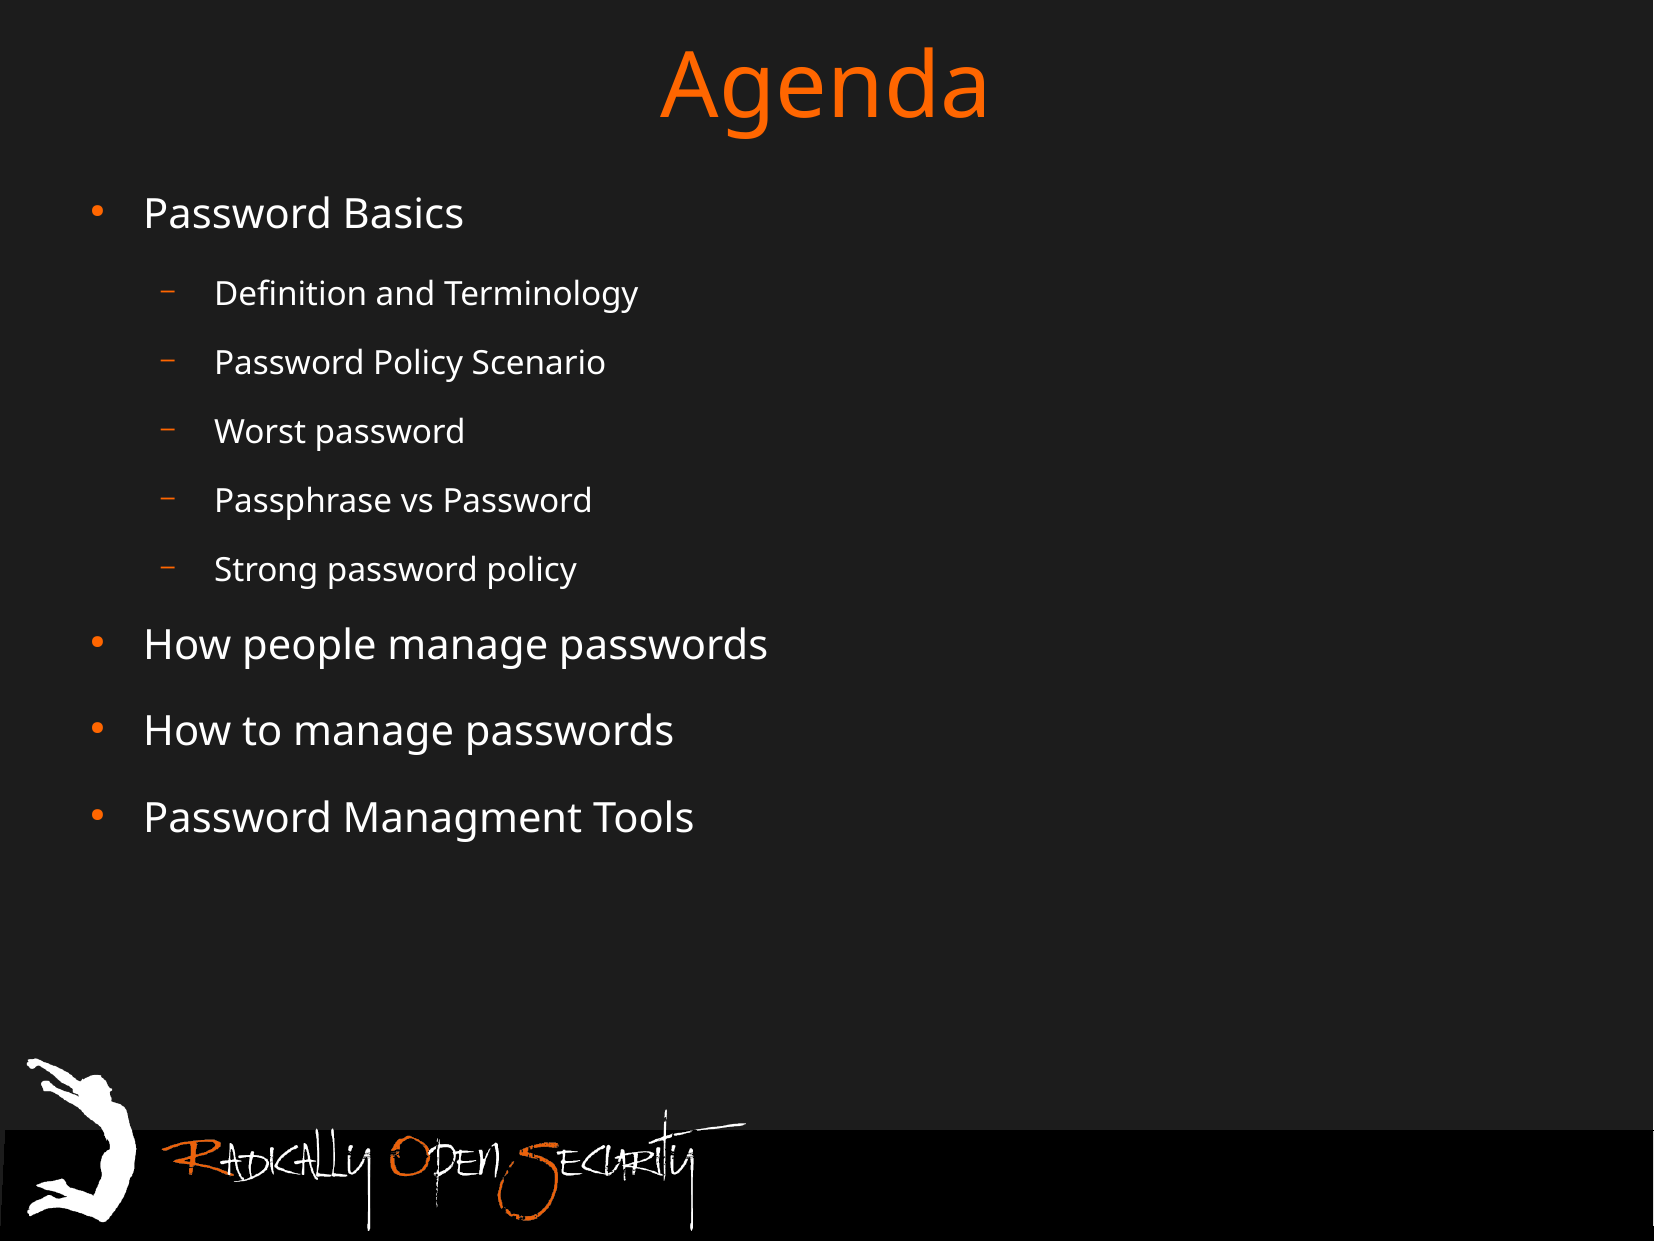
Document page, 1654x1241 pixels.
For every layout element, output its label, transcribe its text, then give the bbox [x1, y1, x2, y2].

title Agenda [82, 20, 1571, 145]
picture [0, 1022, 778, 1241]
list Password Basics Definition and Terminology Password Policy Scenario Worst password Passphrase vs Password Strong password policy How people manage passwords How to manage passwords Password Managment Tools [72, 183, 1561, 1066]
